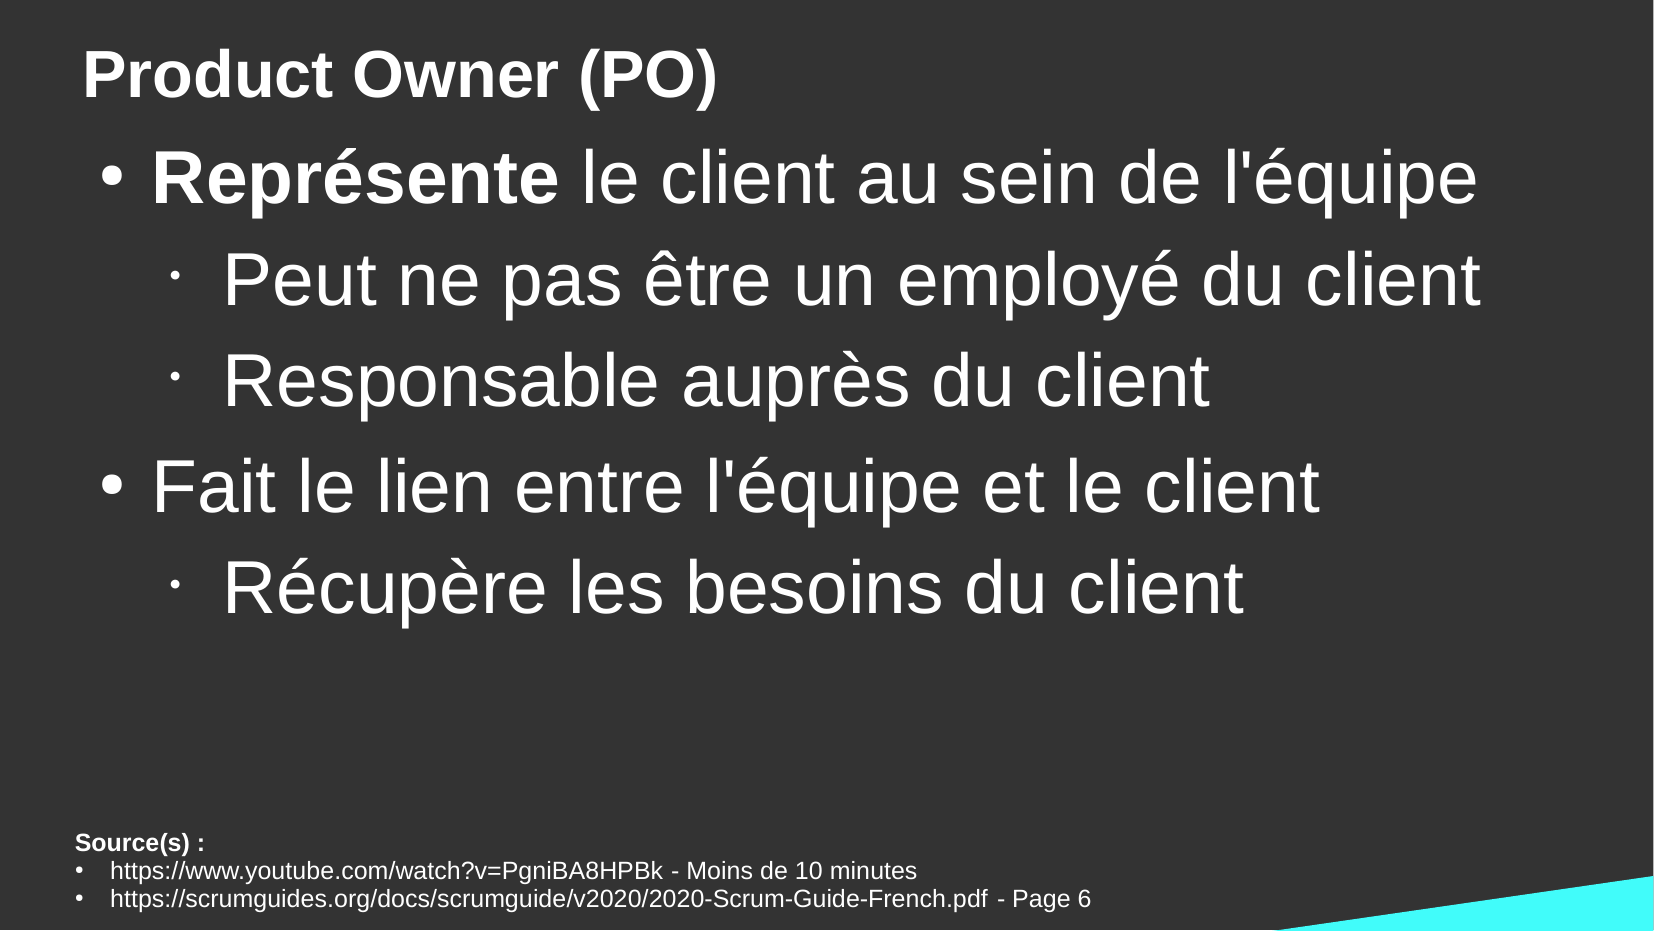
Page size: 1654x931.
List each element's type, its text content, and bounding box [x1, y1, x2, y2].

text_box [1272, 875, 1654, 931]
text_box Source(s) : https://www.youtube.com/watch?v=PgniBA8HPBk - Moins de 10 minutes https://scrumguides.org/docs/scrumguide/v2020/2020-Scrum-Guide-French.pdf - Page 6 [60, 821, 1546, 921]
title Product Owner (PO) [82, 37, 1571, 122]
list Représente le client au sein de l'équipe Peut ne pas être un employé du client Responsable auprès du client Fait le lien entre l'équipe et le client Récupère les besoins du client [80, 135, 1620, 777]
